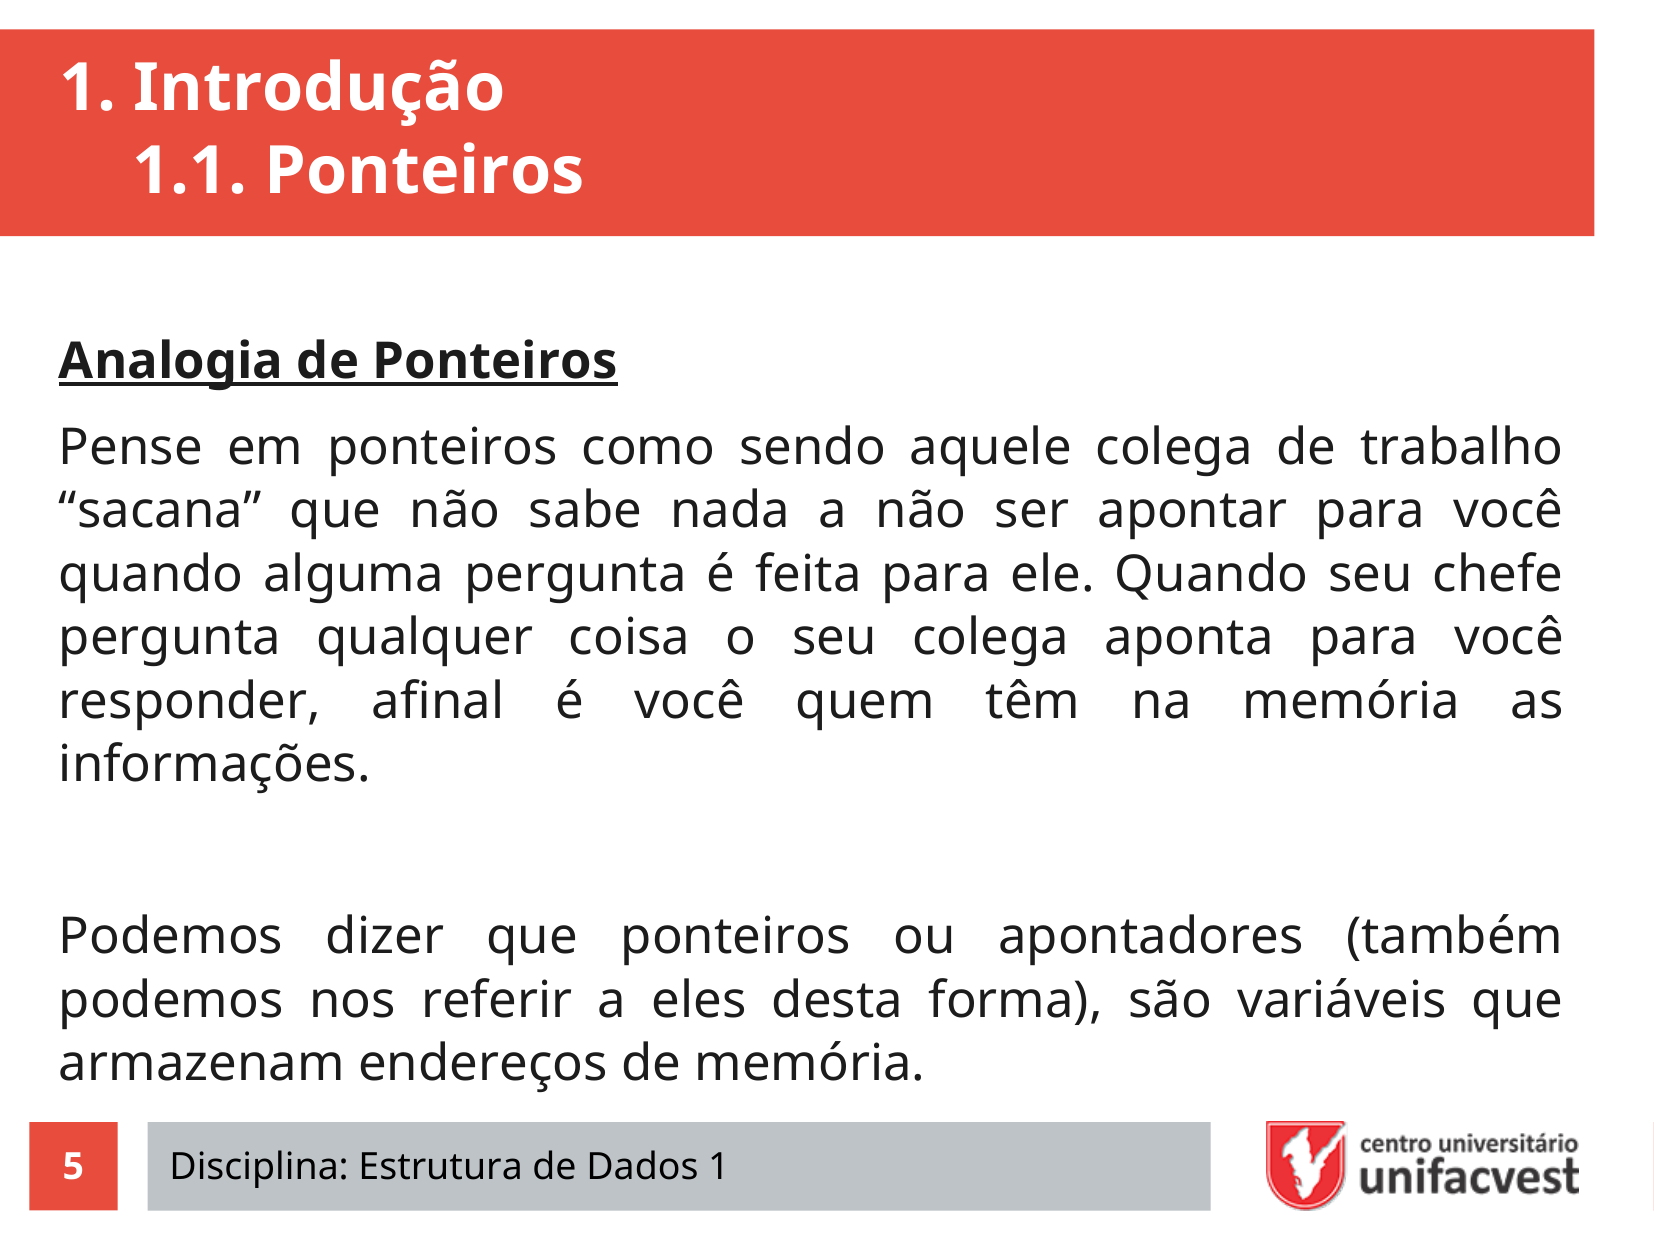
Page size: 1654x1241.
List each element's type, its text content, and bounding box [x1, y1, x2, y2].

list Analogia de Ponteiros Pense em ponteiros como sendo aquele colega de trabalho “sacana” que não sabe nada a não ser apontar para você quando alguma pergunta é feita para ele. Quando seu chefe pergunta qualquer coisa o seu colega aponta para você responder, afinal é você quem têm na memória as informações. Podemos dizer que ponteiros ou apontadores (também podemos nos referir a eles desta forma), são variáveis que armazenam endereços de memória. [59, 324, 1566, 1093]
picture [1266, 1121, 1579, 1211]
text_box [1238, 1120, 1654, 1212]
text_box Disciplina: Estrutura de Dados 1 [154, 1132, 1205, 1196]
title 1. Introdução 1.1. Ponteiros [59, 59, 1595, 207]
